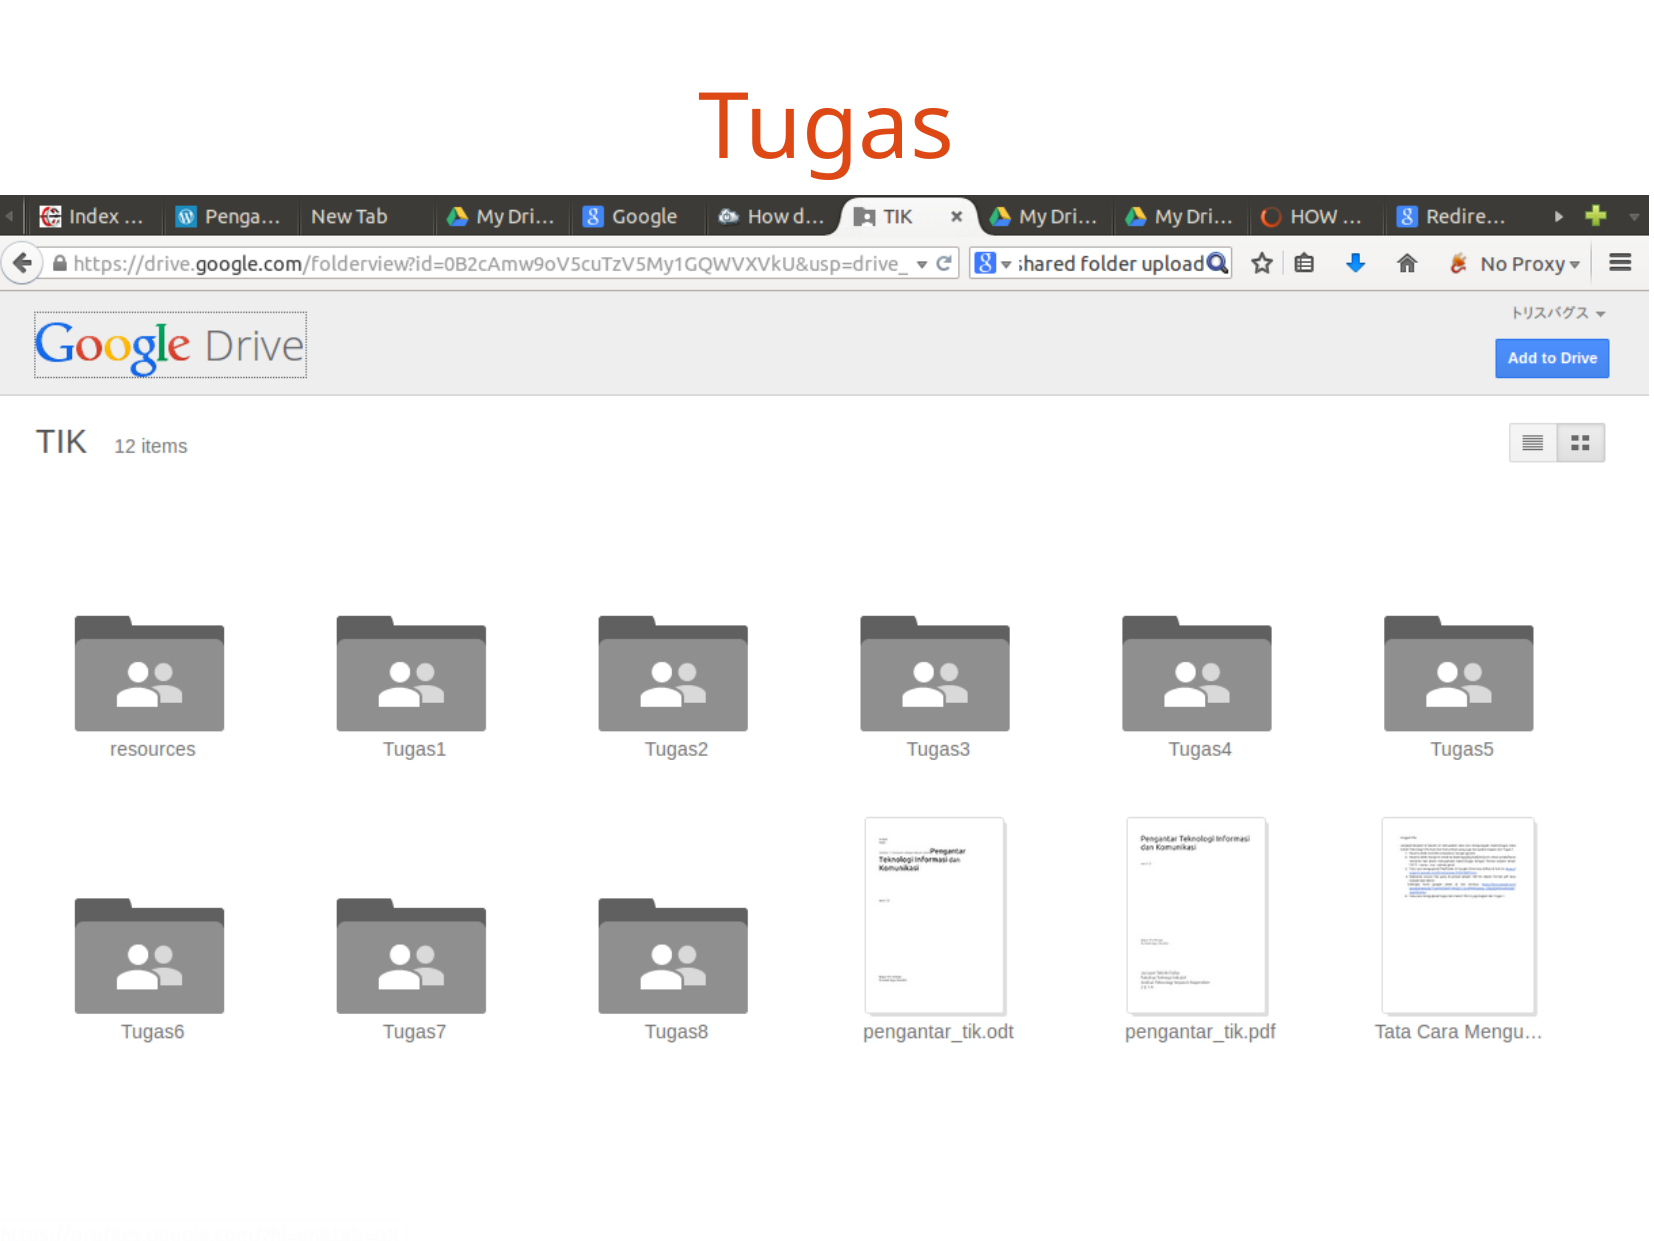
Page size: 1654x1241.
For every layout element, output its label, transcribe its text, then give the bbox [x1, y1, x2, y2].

picture [0, 195, 1649, 1241]
title Tugas [82, 49, 1571, 195]
